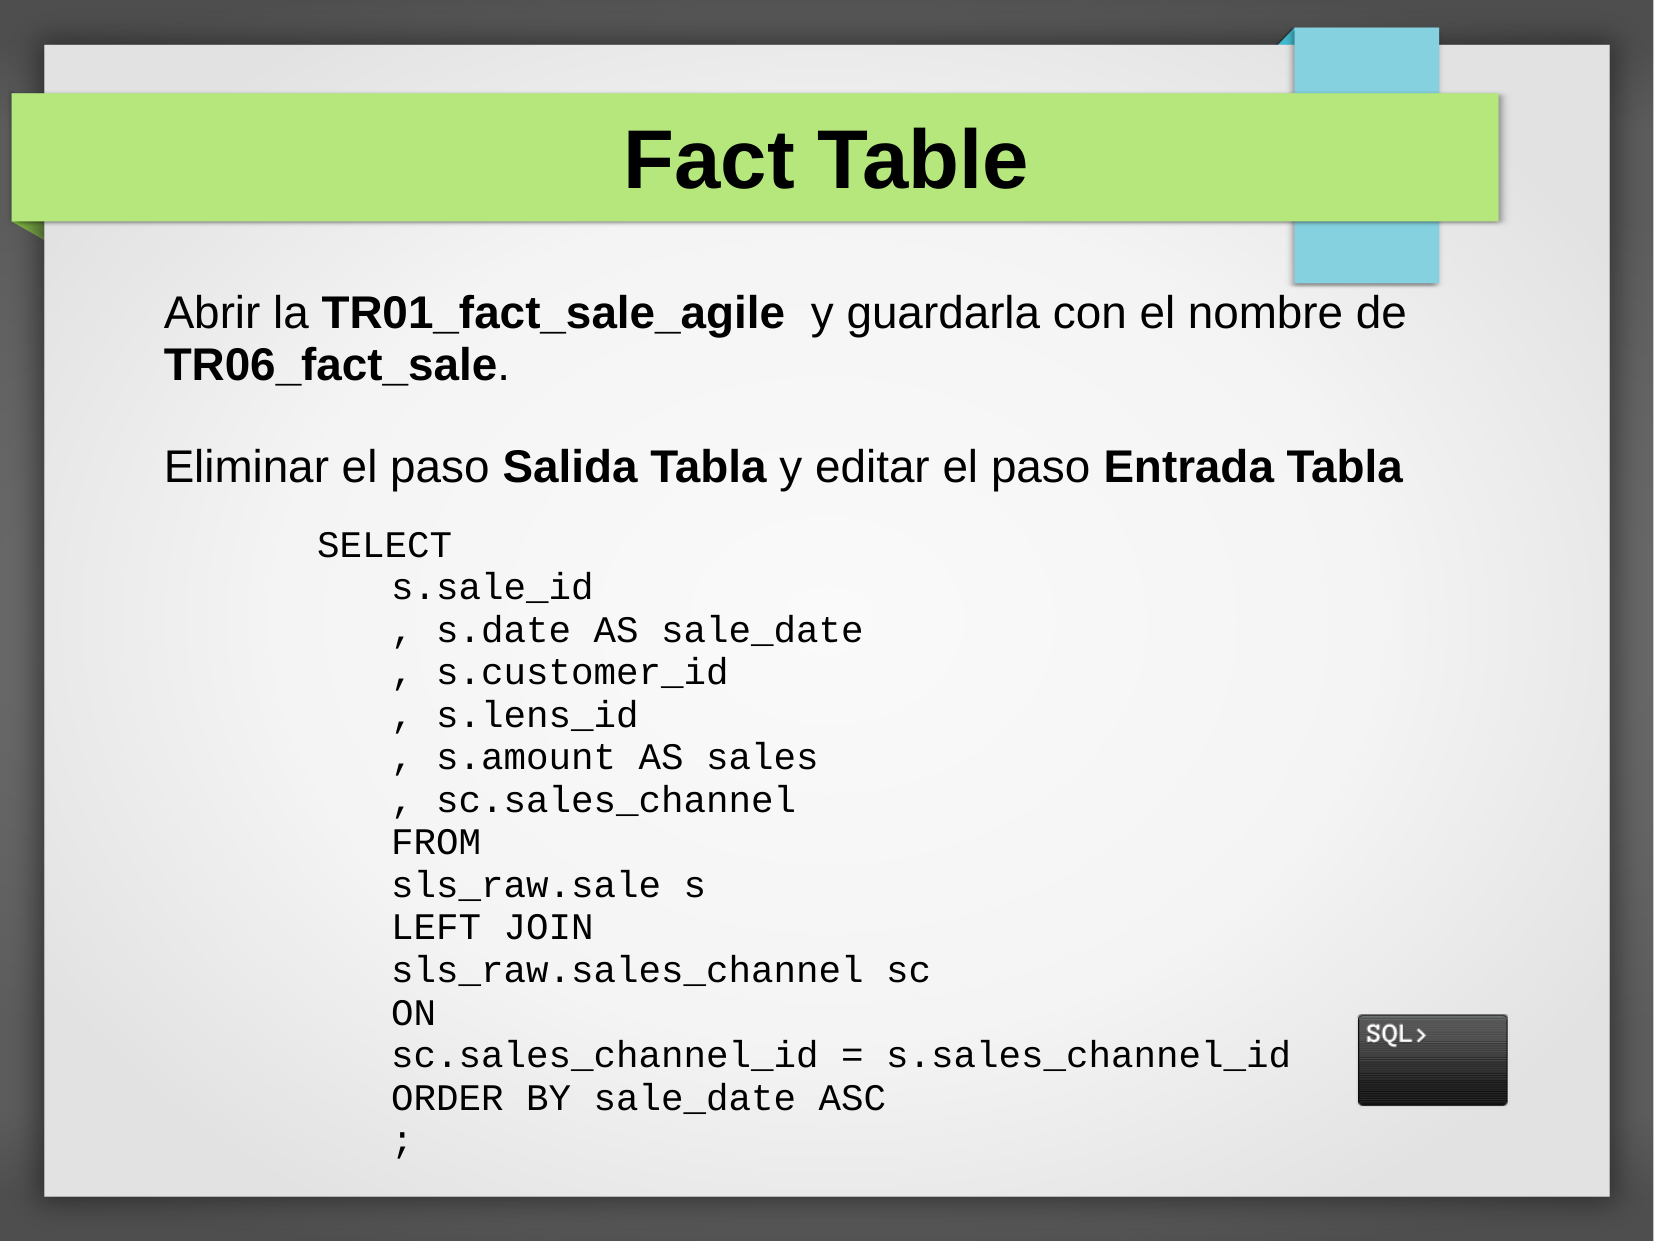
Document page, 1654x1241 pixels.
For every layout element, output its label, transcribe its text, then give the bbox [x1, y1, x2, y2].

title Fact Table [70, 106, 1583, 213]
text_box SELECT s.sale_id , s.date AS sale_date , s.customer_id , s.lens_id , s.amount AS sales , sc.sales_channel FROM sls_raw.sale s LEFT JOIN sls_raw.sales_channel sc ON sc.sales_channel_id = s.sales_channel_id ORDER BY sale_date ASC ; [302, 518, 1376, 1175]
text_box Abrir la TR01_fact_sale_agile y guardarla con el nombre de TR06_fact_sale. Eliminar el paso Salida Tabla y editar el paso Entrada Tabla [148, 279, 1466, 500]
picture [0, 0, 1654, 1241]
